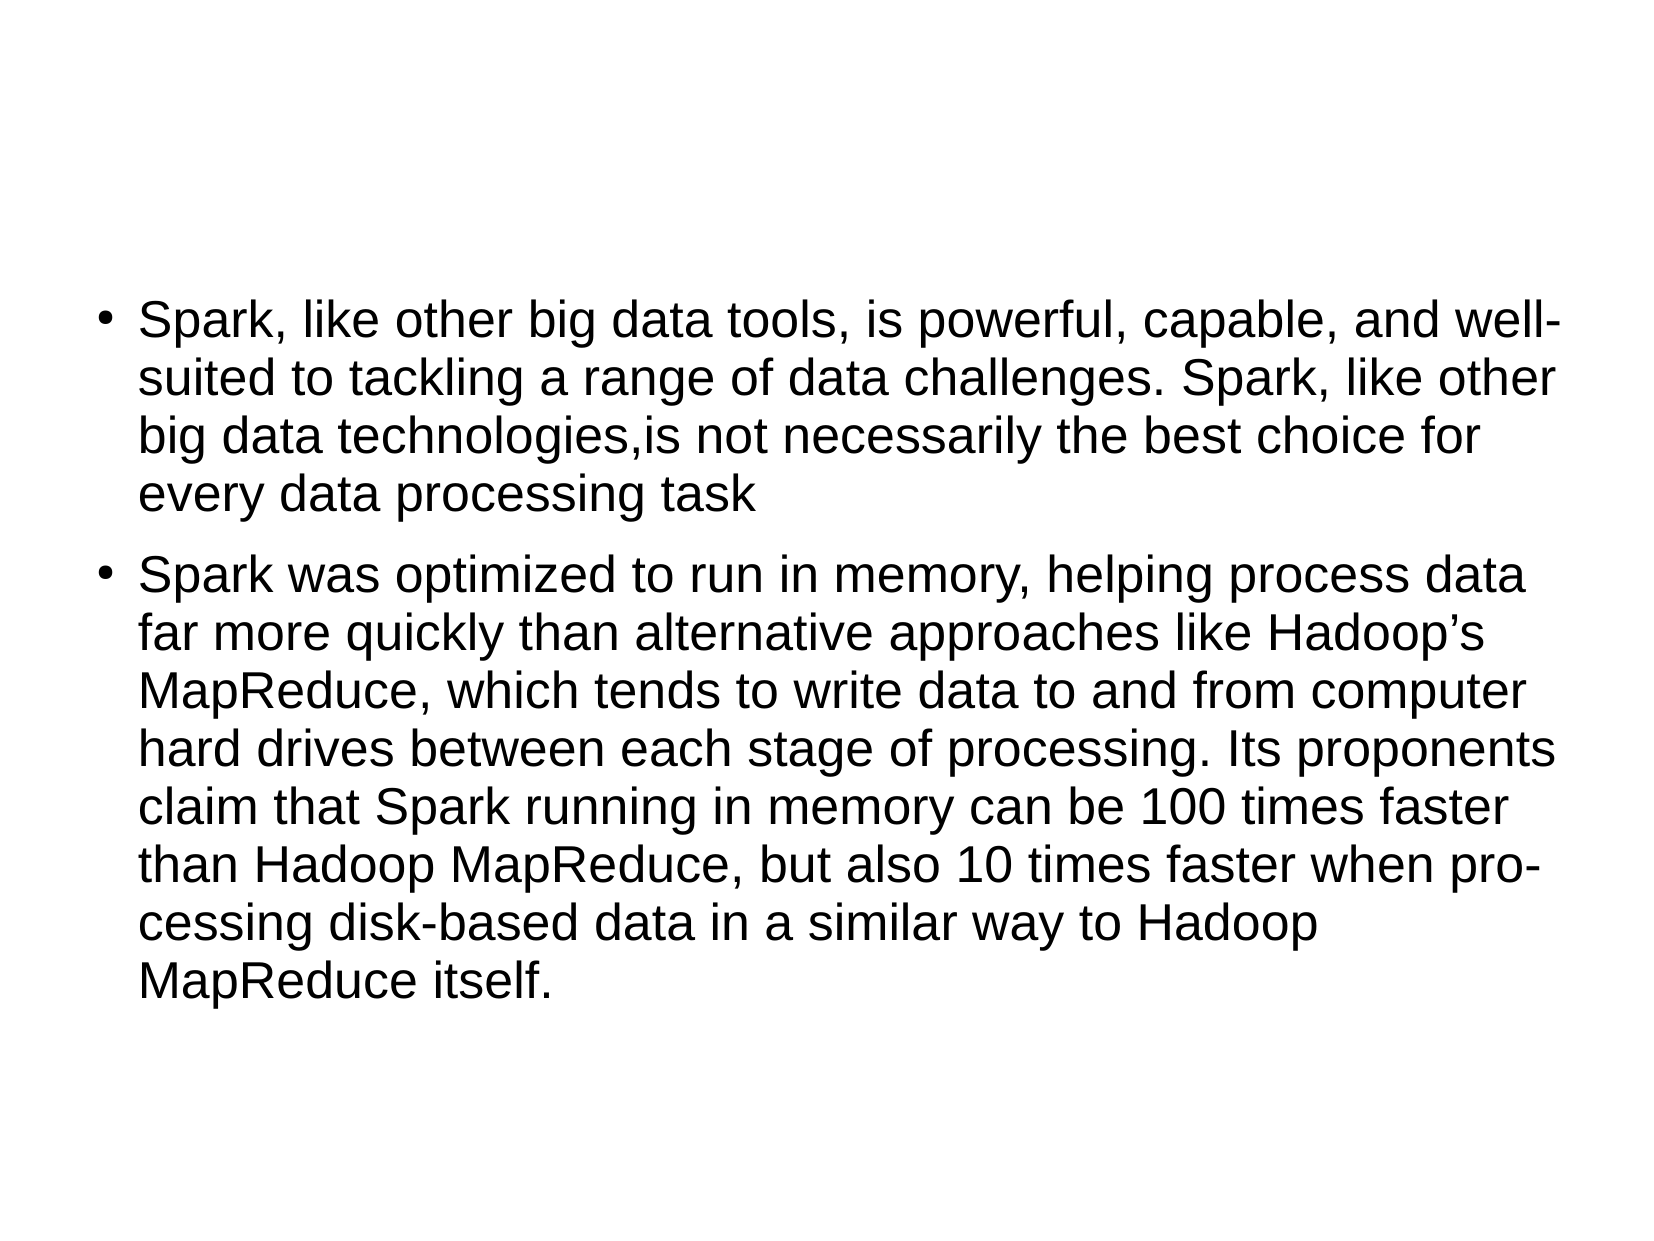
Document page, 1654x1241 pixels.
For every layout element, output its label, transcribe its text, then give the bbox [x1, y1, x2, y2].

list Spark, like other big data tools, is powerful, capable, and well-suited to tackling a range of data challenges. Spark, like other big data technologies,is not necessarily the best choice for every data processing task Spark was optimized to run in memory, helping process data far more quickly than alternative approaches like Hadoop’s MapReduce, which tends to write data to and from computer hard drives between each stage of processing. Its proponents claim that Spark running in memory can be 100 times faster than Hadoop MapReduce, but also 10 times faster when pro- cessing disk-based data in a similar way to Hadoop MapReduce itself. [82, 290, 1571, 1010]
